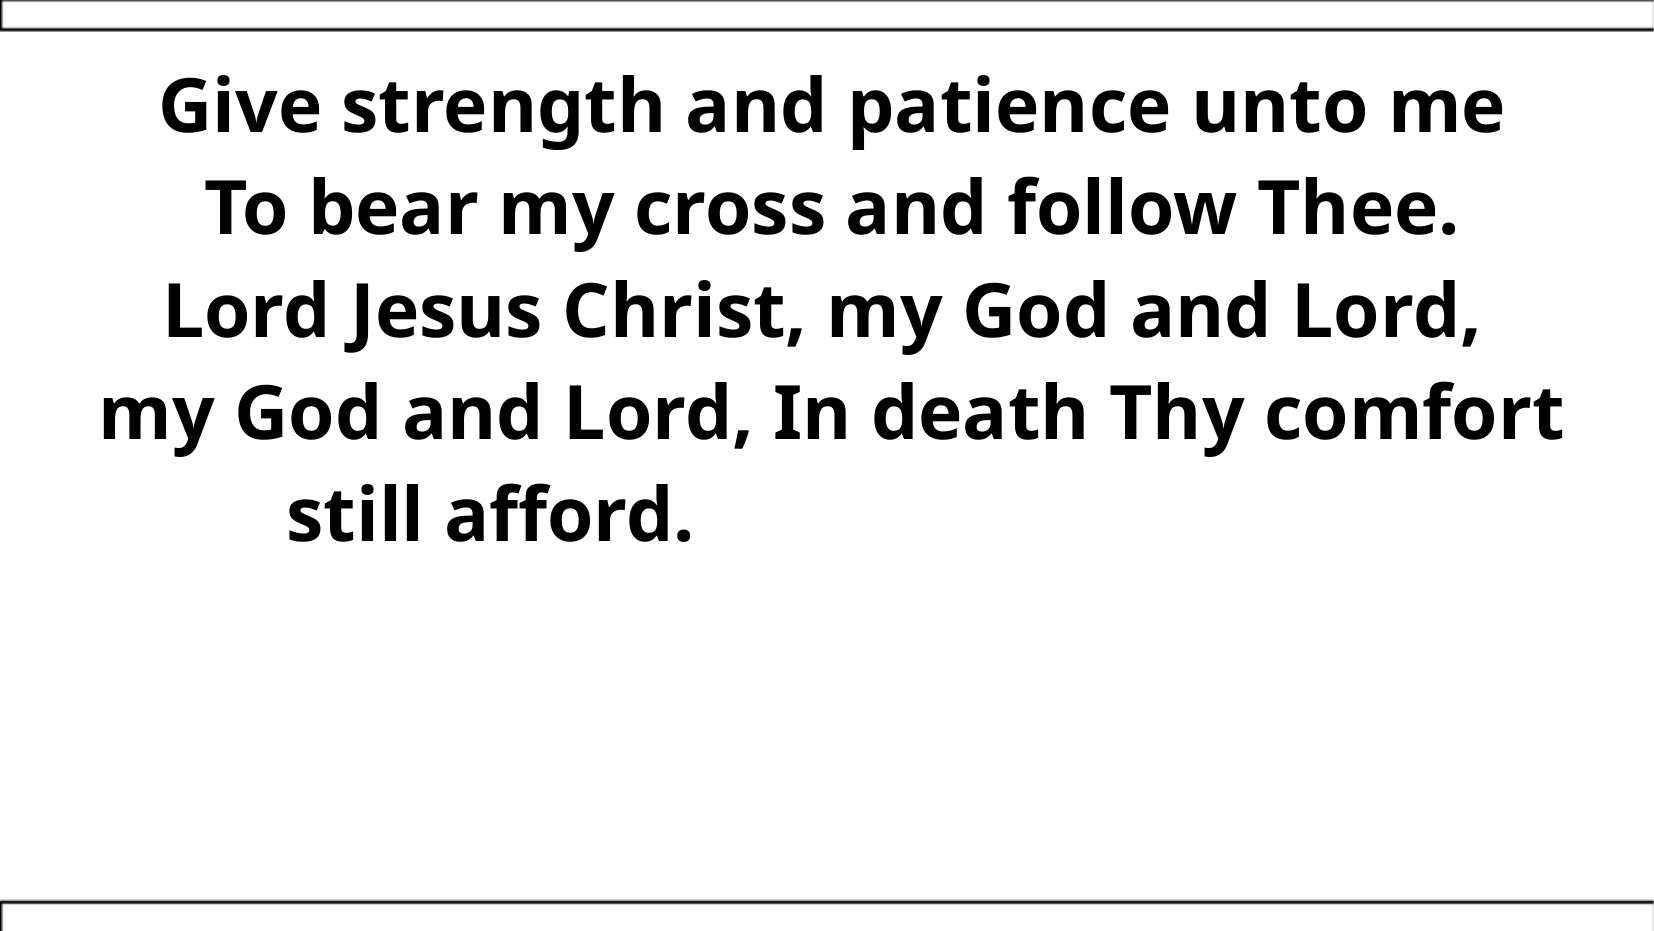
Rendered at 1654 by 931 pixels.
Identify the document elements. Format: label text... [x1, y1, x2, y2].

text_box Give strength and patience unto me To bear my cross and follow Thee. Lord Jesus Christ, my God and Lord, my God and Lord, In death Thy comfort still afford. [75, 45, 1591, 559]
picture [0, 0, 1654, 931]
